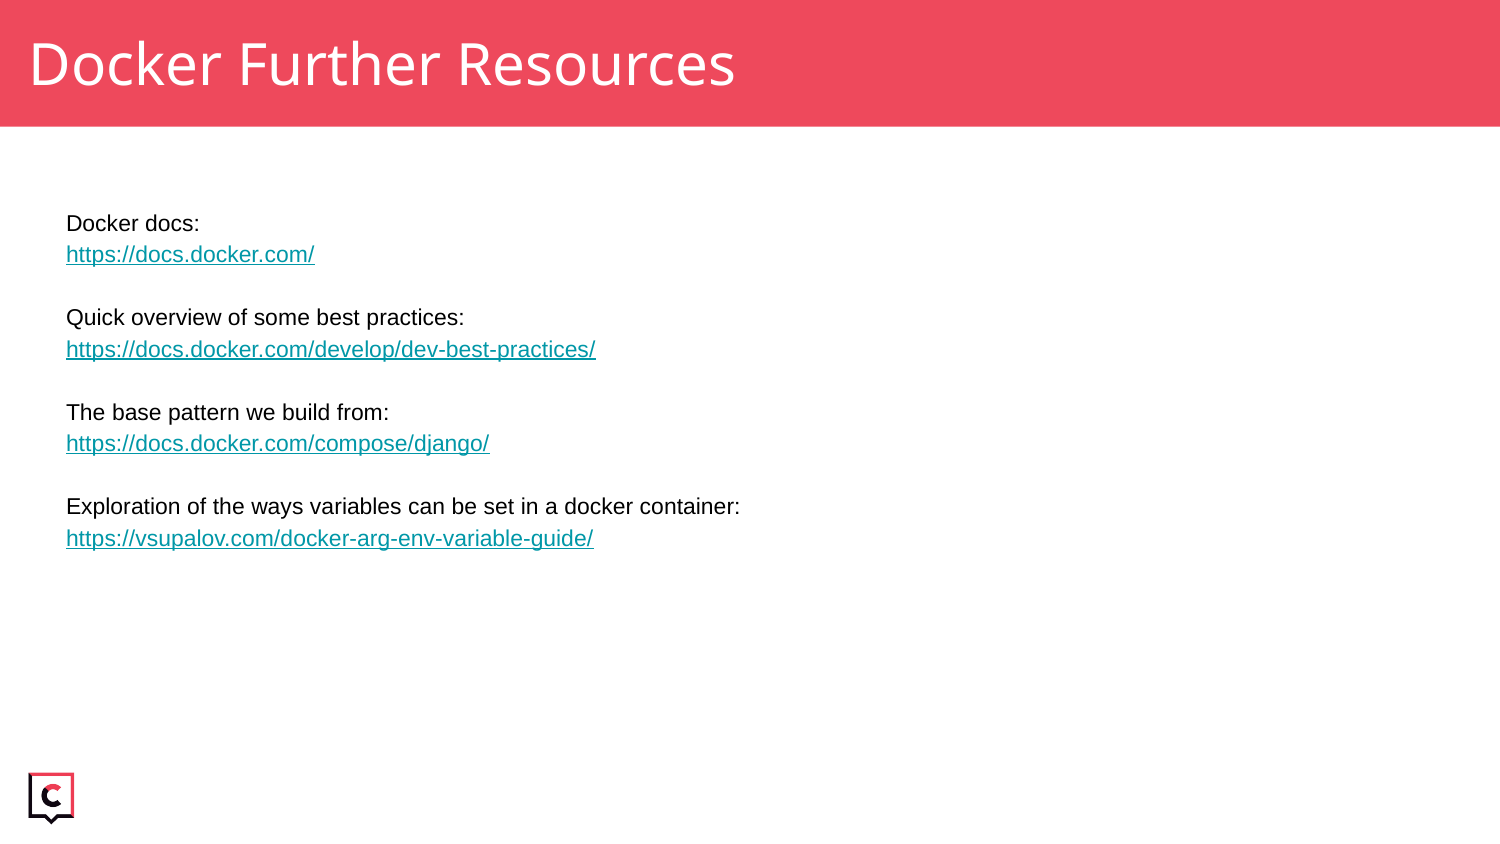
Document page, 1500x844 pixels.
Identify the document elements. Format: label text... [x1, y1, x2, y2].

list Docker docs: https://docs.docker.com/ Quick overview of some best practices: https://docs.docker.com/develop/dev-best-practices/ The base pattern we build from: https://docs.docker.com/compose/django/ Exploration of the ways variables can be set in a docker container: https://vsupalov.com/docker-arg-env-variable-guide/ [51, 189, 1449, 750]
title Docker Further Resources [13, 12, 1412, 107]
picture [19, 764, 82, 830]
